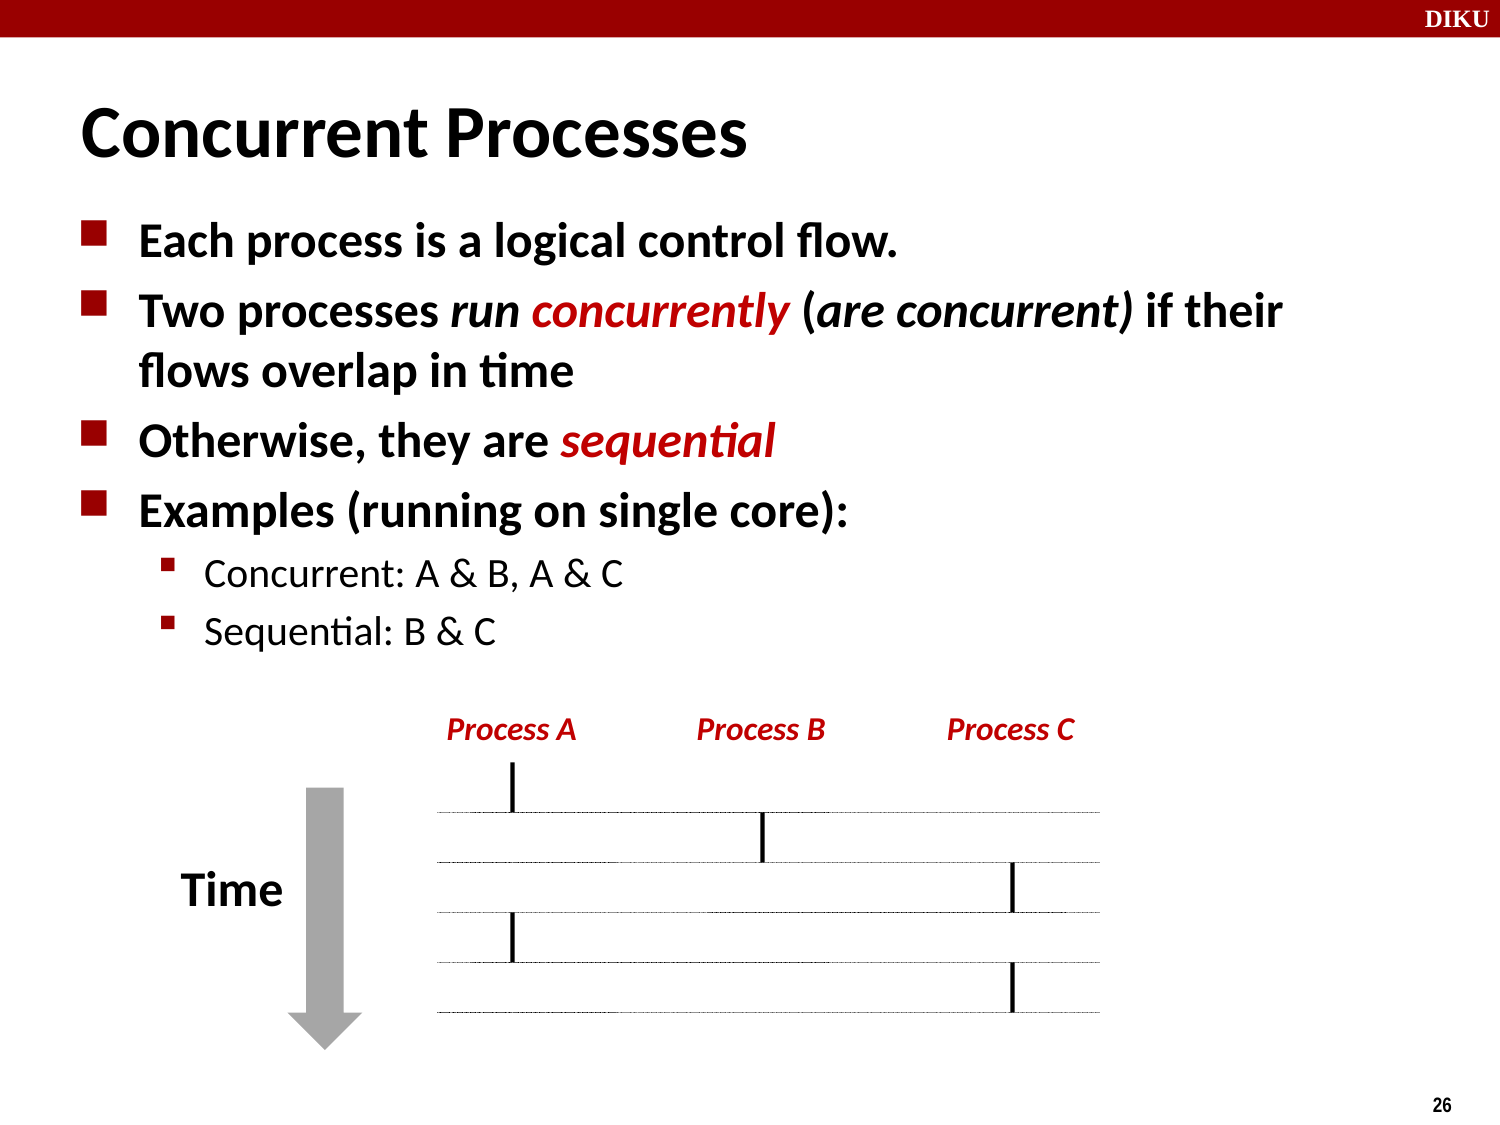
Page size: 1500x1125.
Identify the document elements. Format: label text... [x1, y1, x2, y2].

text_box Process C [932, 699, 1090, 755]
title Concurrent Processes [66, 80, 1063, 175]
text_box [287, 787, 363, 1051]
list Each process is a logical control flow. Two processes run concurrently (are concurrent) if their flows overlap in time Otherwise, they are sequential Examples (running on single core): Concurrent: A & B, A & C Sequential: B & C [67, 200, 1363, 625]
text_box Process B [681, 699, 841, 755]
text_box Process A [431, 699, 593, 755]
text_box Time [165, 849, 300, 925]
